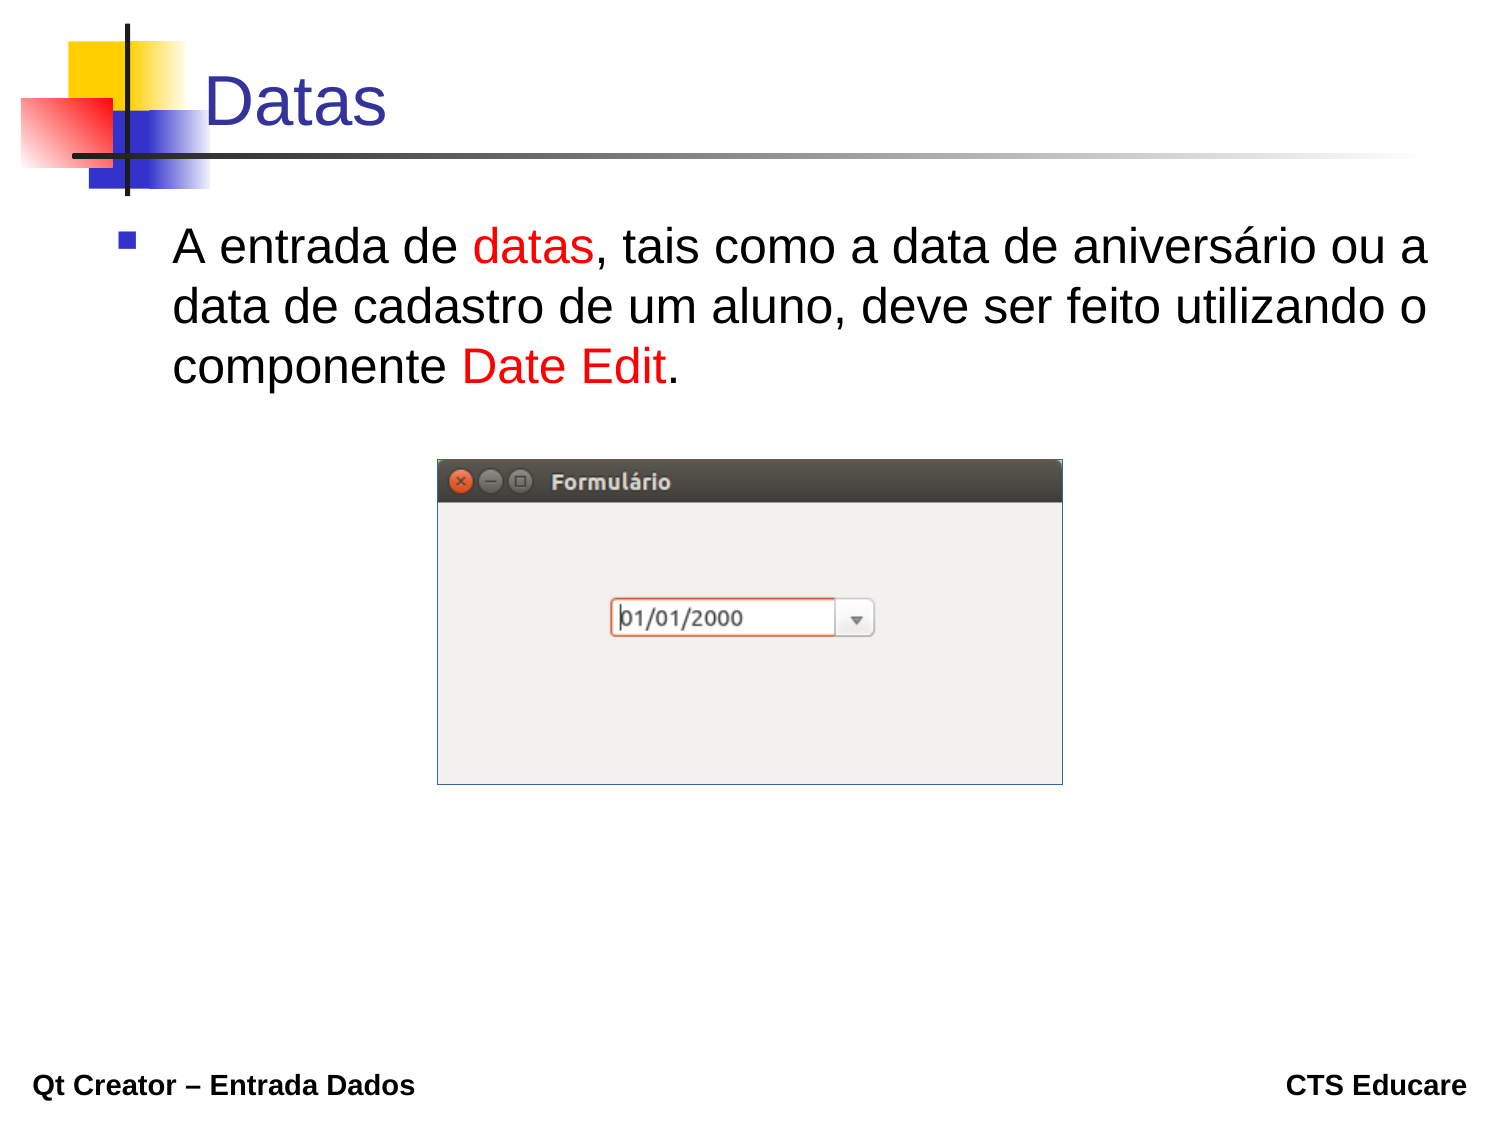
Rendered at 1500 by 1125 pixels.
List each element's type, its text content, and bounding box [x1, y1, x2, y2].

picture [437, 459, 1063, 785]
title Datas [188, 46, 1468, 149]
list A entrada de datas, tais como a data de aniversário ou a data de cadastro de um aluno, deve ser feito utilizando o componente Date Edit. [100, 206, 1447, 451]
